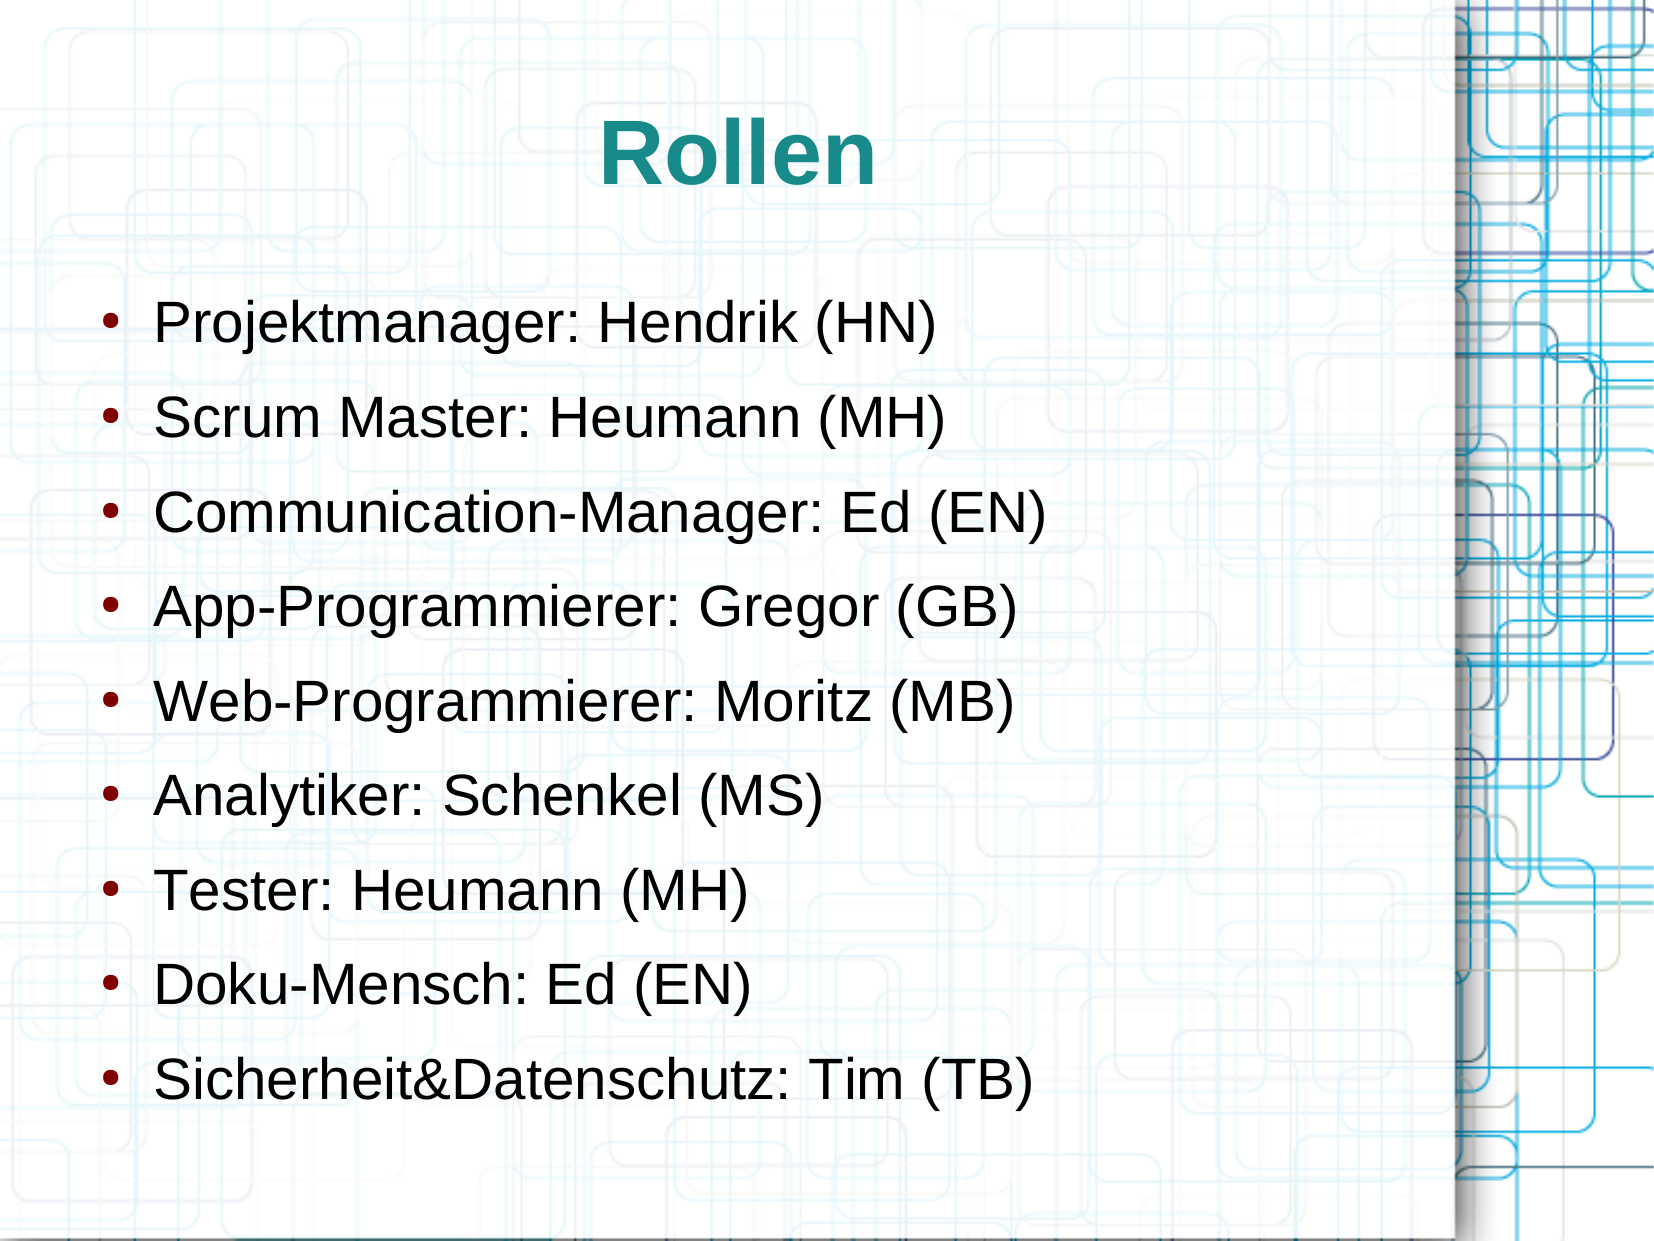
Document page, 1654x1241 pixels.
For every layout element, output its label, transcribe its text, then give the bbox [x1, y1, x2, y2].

title Rollen [59, 49, 1418, 257]
list Projektmanager: Hendrik (HN) Scrum Master: Heumann (MH) Communication-Manager: Ed (EN) App-Programmierer: Gregor (GB) Web-Programmierer: Moritz (MB) Analytiker: Schenkel (MS) Tester: Heumann (MH) Doku-Mensch: Ed (EN) Sicherheit&Datenschutz: Tim (TB) [82, 290, 1418, 1110]
picture [0, 0, 1654, 1241]
